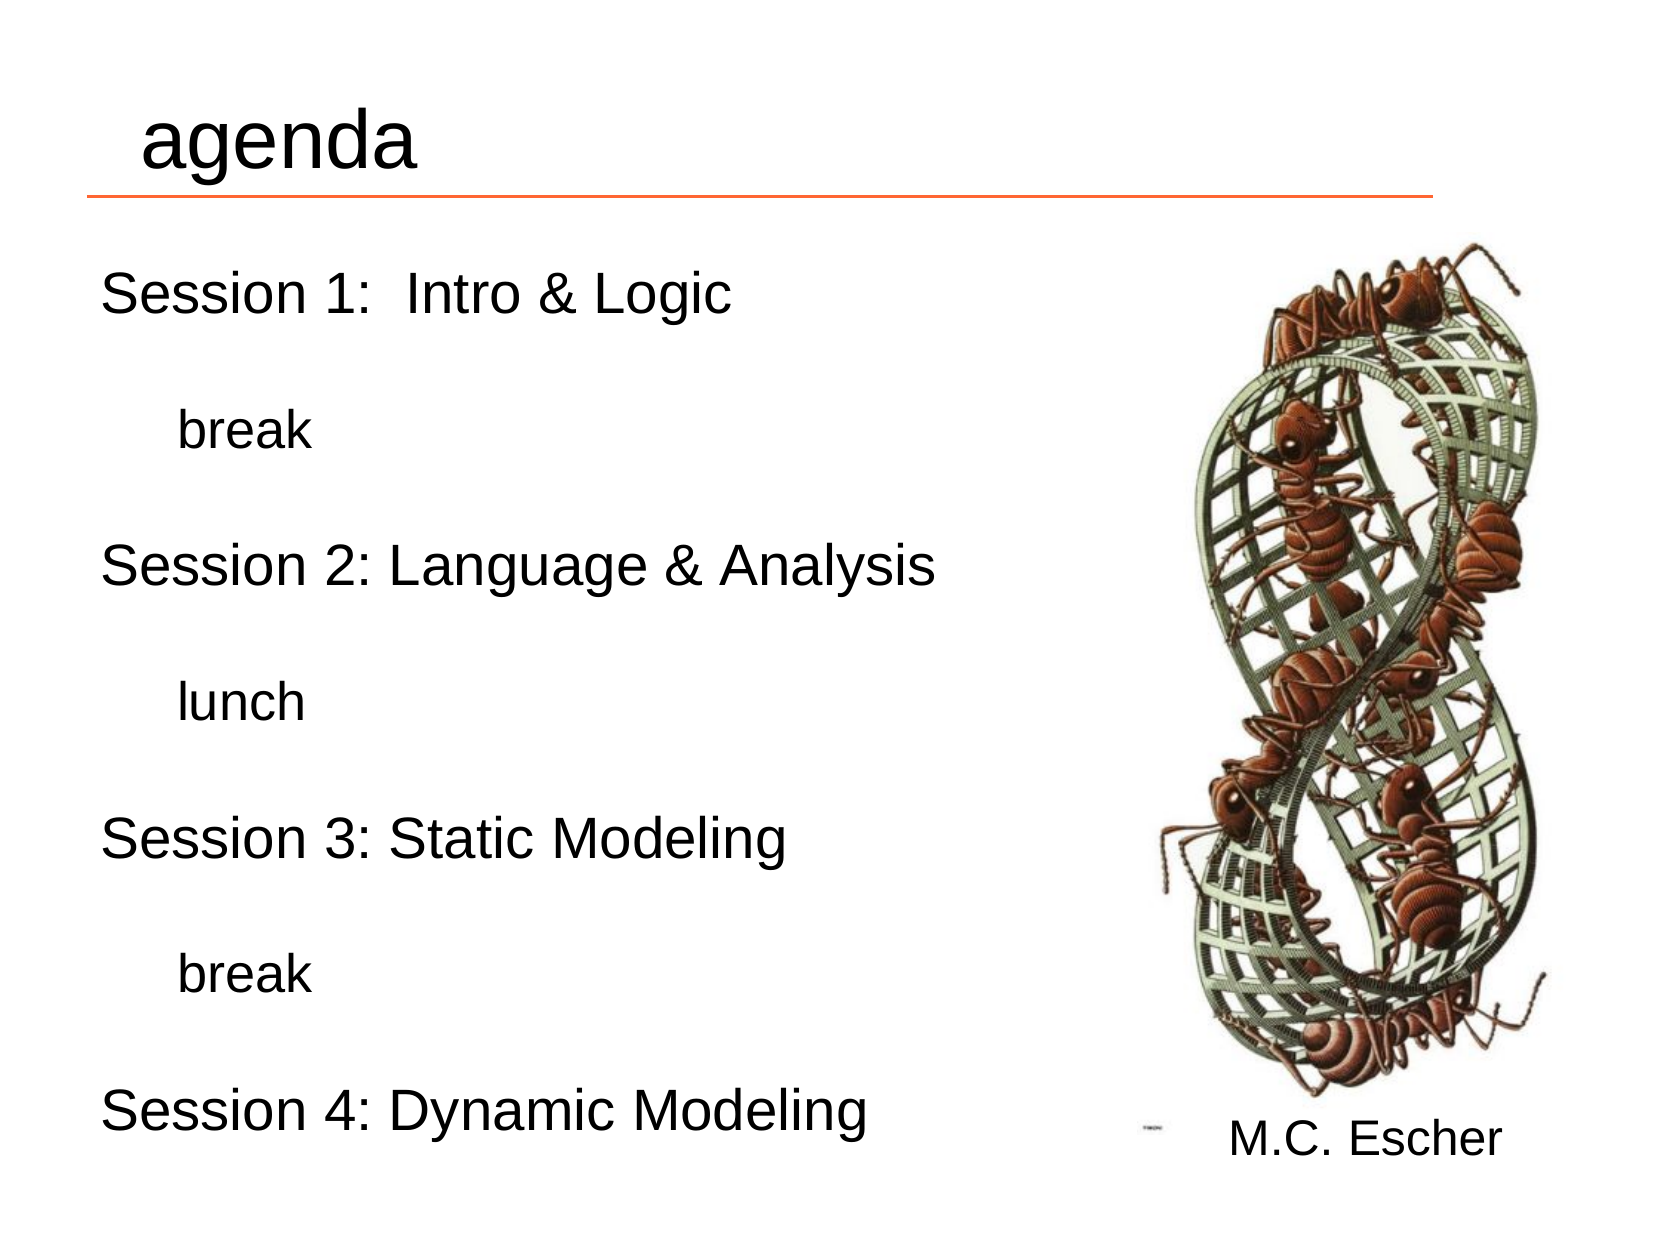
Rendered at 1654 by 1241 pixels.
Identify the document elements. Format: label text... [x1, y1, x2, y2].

title agenda [140, 86, 1603, 192]
picture [1137, 232, 1583, 1135]
list Session 1: Intro & Logic break Session 2: Language & Analysis lunch Session 3: Static Modeling break Session 4: Dynamic Modeling [82, 260, 1571, 1224]
